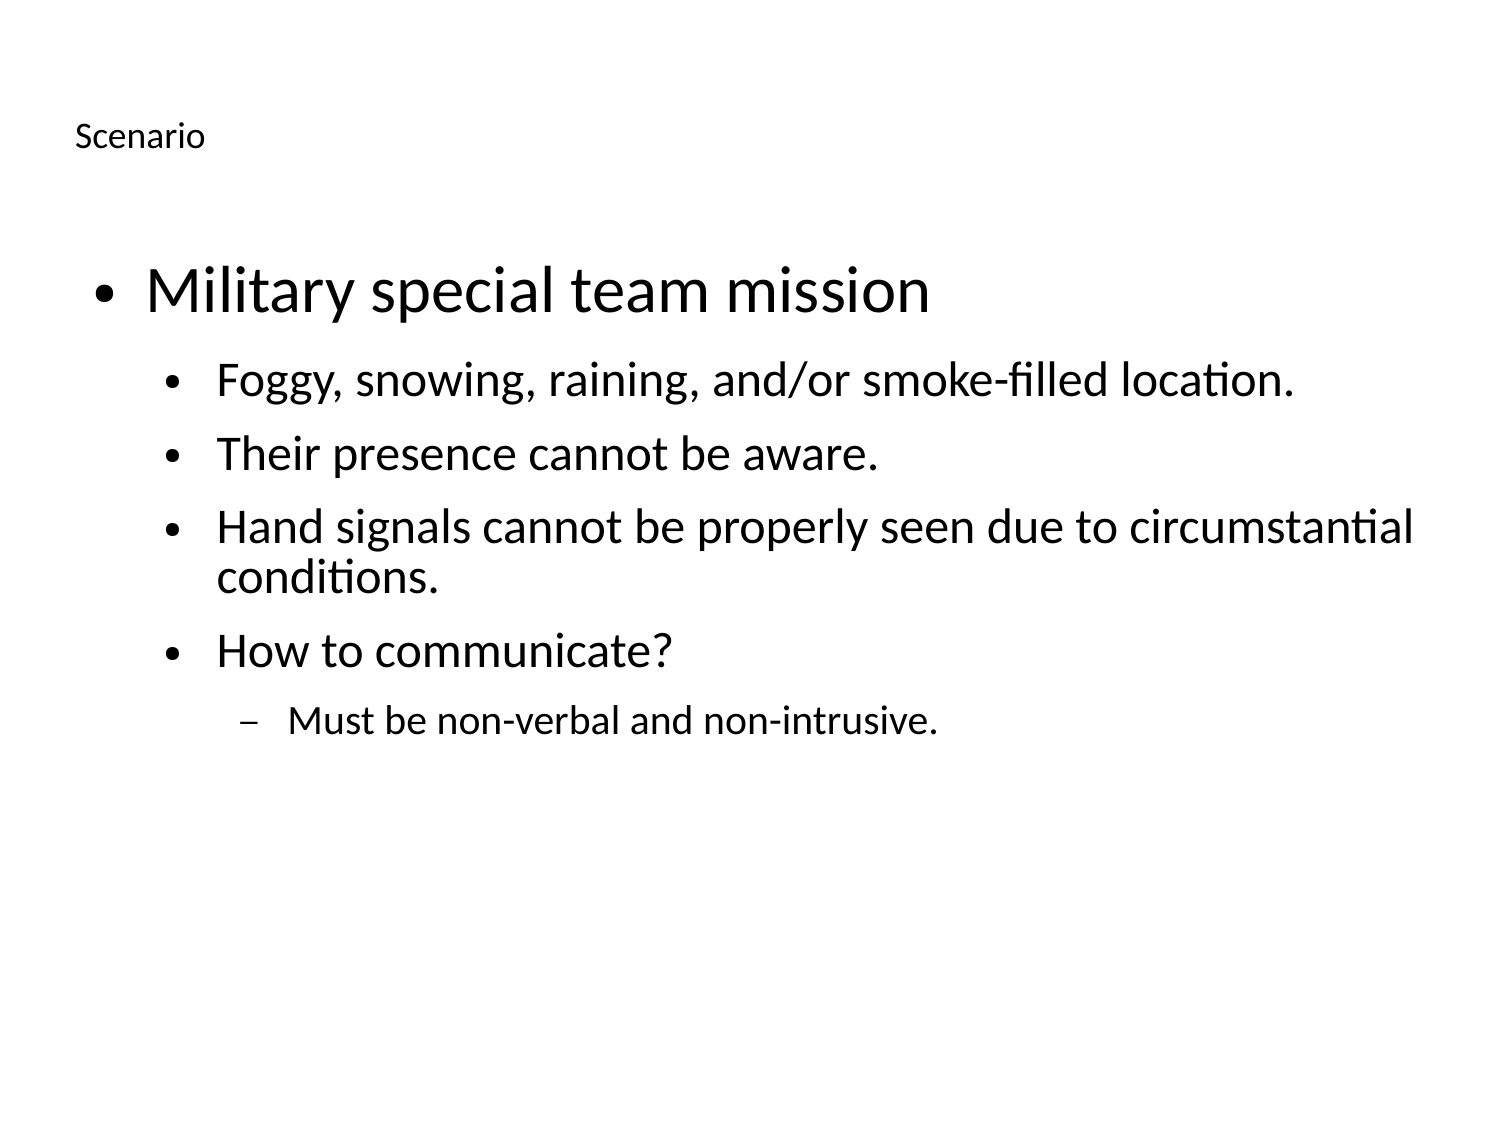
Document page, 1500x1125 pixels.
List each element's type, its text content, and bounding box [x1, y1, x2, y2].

title Scenario [75, 52, 1425, 226]
list Military special team mission Foggy, snowing, raining, and/or smoke-filled location. Their presence cannot be aware. Hand signals cannot be properly seen due to circumstantial conditions. How to communicate? Must be non-verbal and non-intrusive. [75, 262, 1425, 1005]
